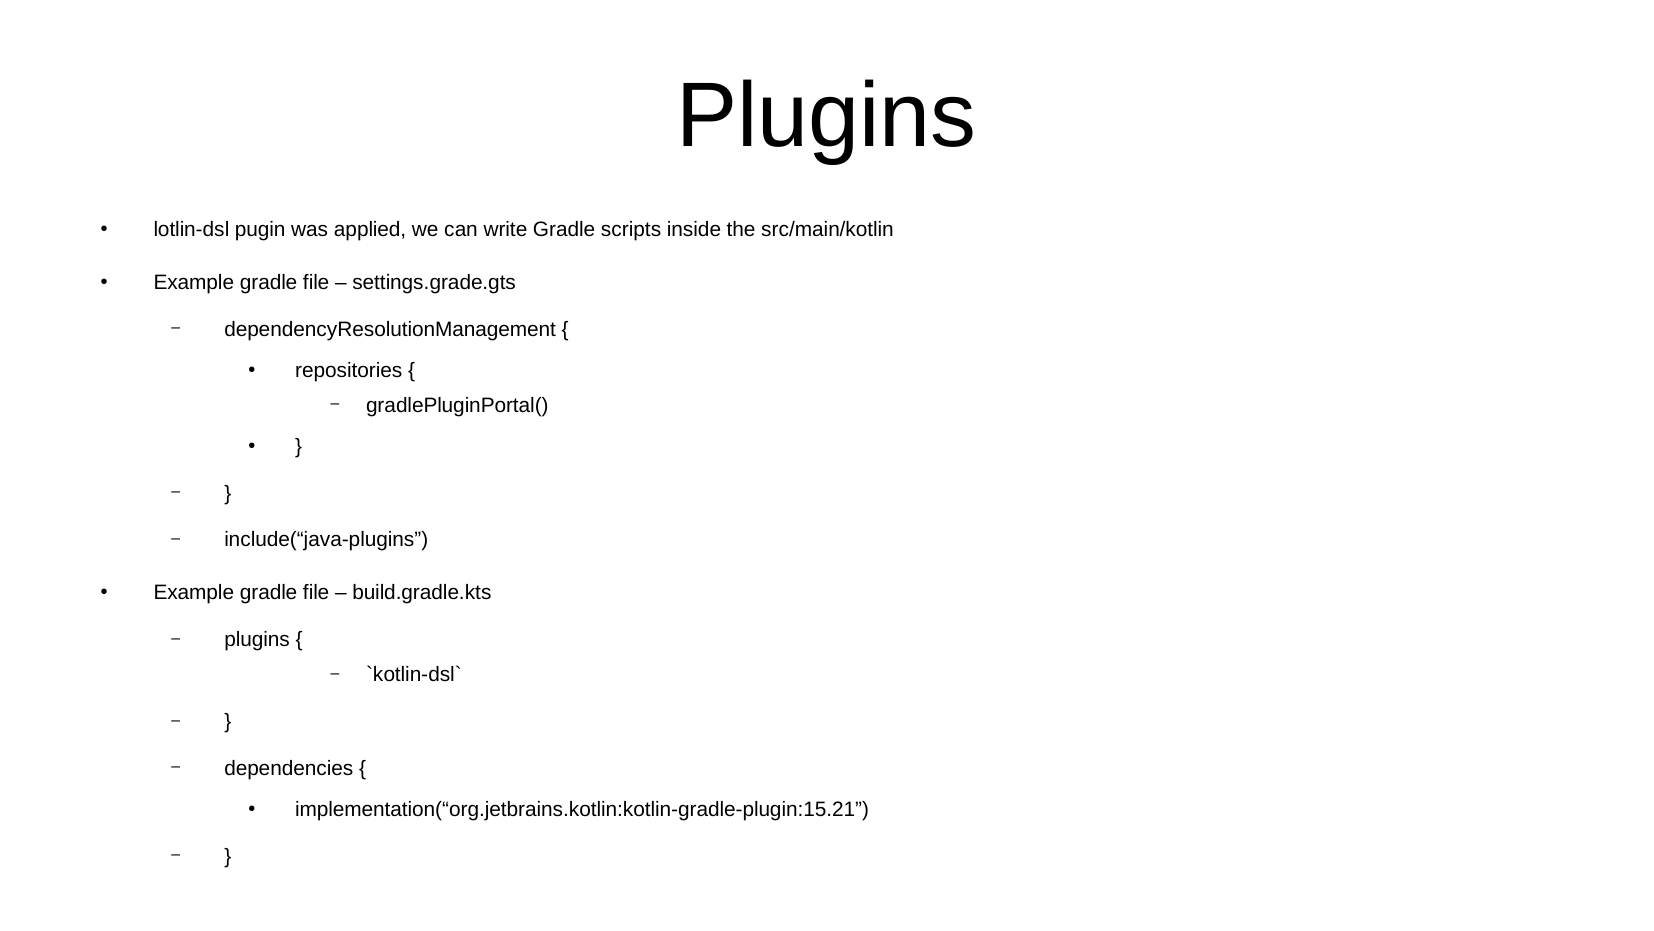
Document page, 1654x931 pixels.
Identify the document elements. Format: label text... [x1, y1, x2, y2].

list lotlin-dsl pugin was applied, we can write Gradle scripts inside the src/main/kotlin Example gradle file – settings.grade.gts dependencyResolutionManagement { repositories { gradlePluginPortal() } } include(“java-plugins”) Example gradle file – build.gradle.kts plugins { `kotlin-dsl` } dependencies { implementation(“org.jetbrains.kotlin:kotlin-gradle-plugin:15.21”) } [82, 217, 1613, 901]
title Plugins [82, 37, 1571, 193]
